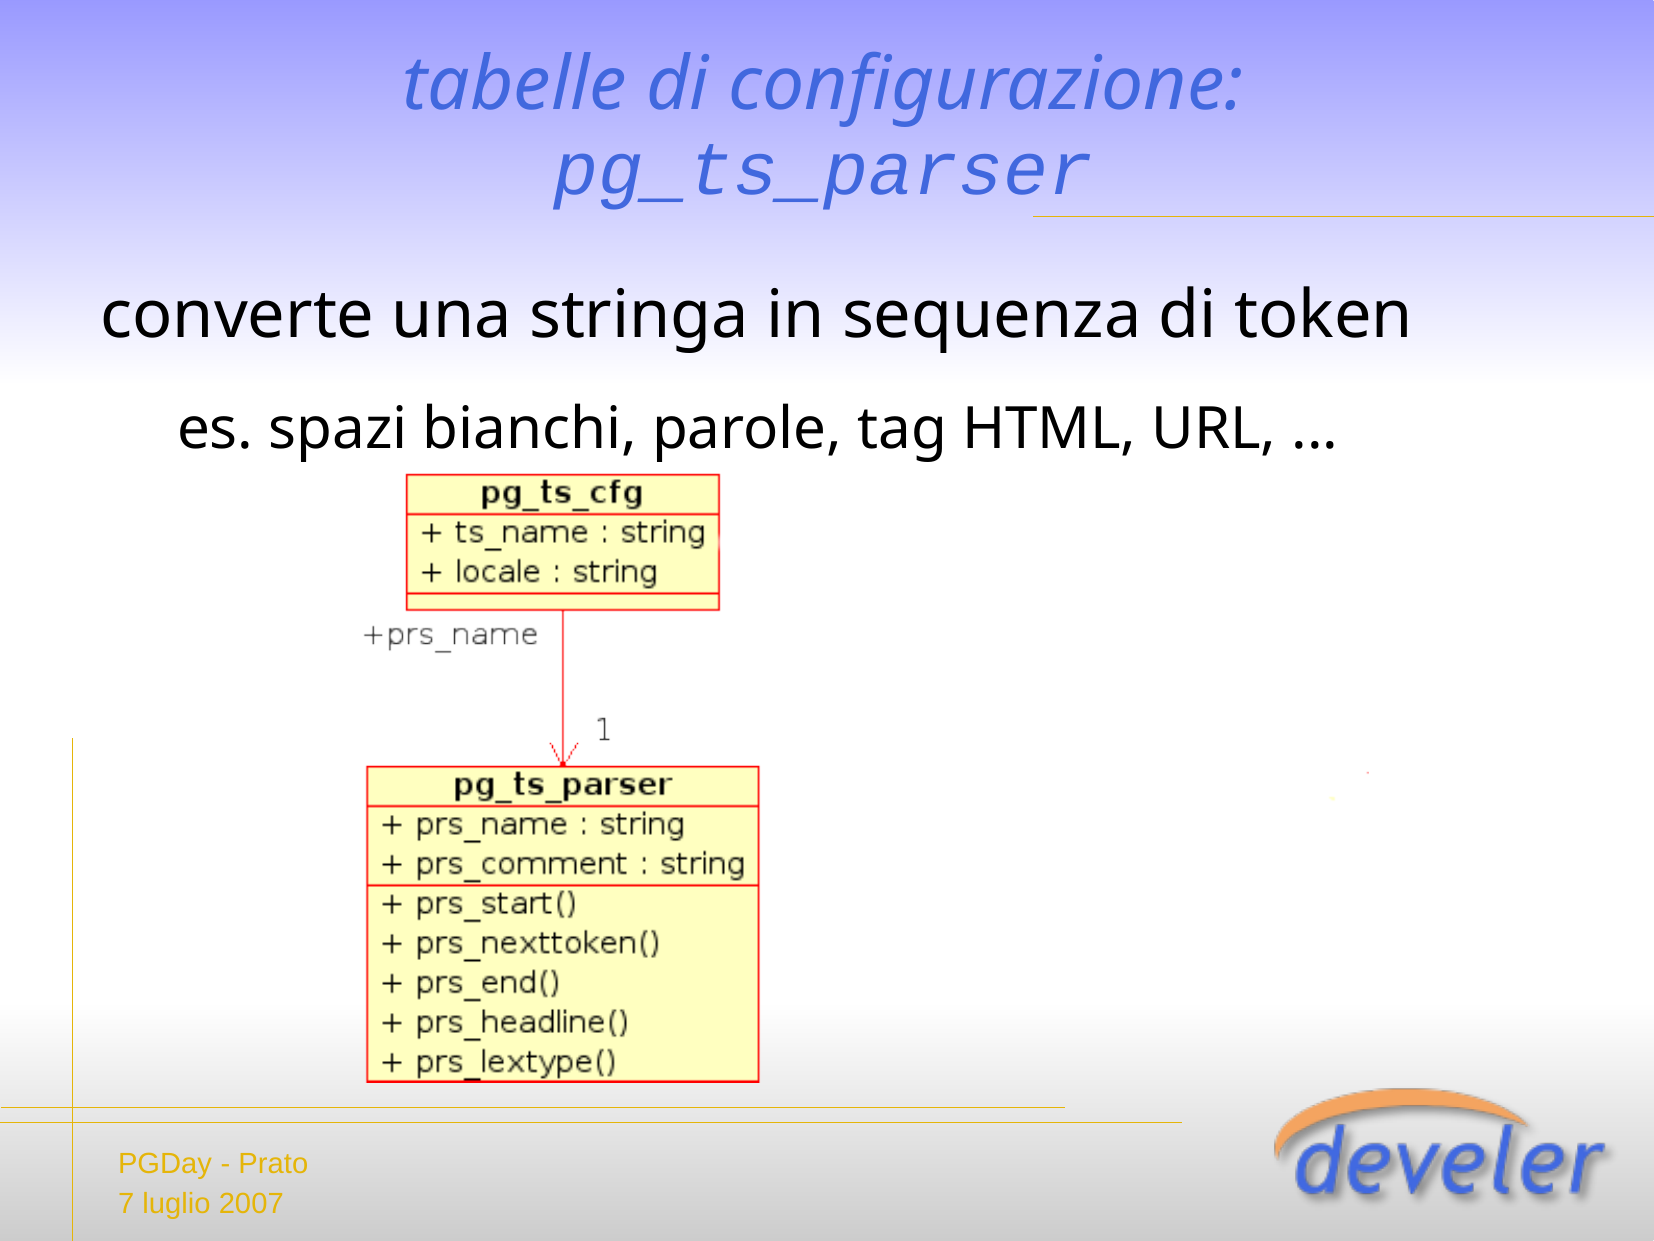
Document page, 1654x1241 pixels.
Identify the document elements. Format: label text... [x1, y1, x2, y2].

picture [1269, 1083, 1622, 1211]
list converte una stringa in sequenza di token es. spazi bianchi, parole, tag HTML, URL, ... [82, 265, 1571, 1093]
picture [354, 472, 1369, 1083]
title tabelle di configurazione: pg_ts_parser [82, 29, 1565, 217]
